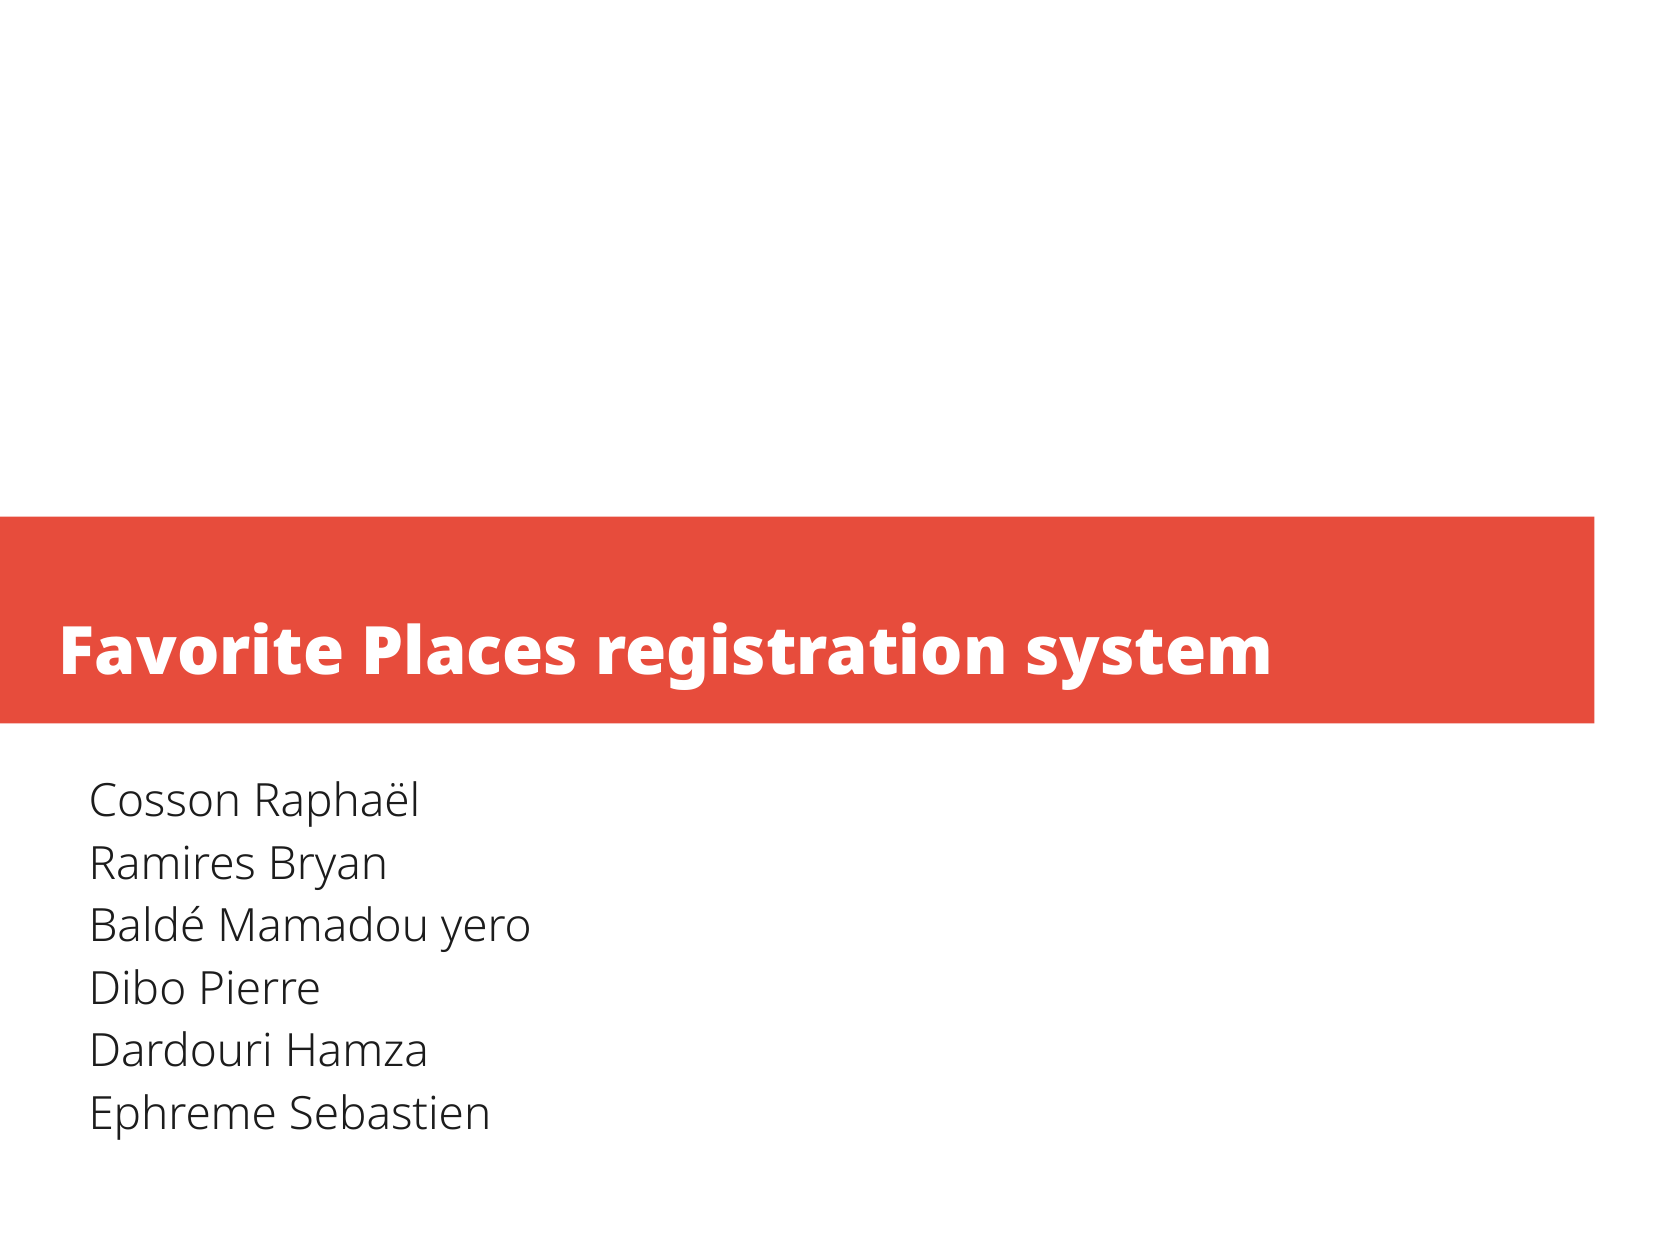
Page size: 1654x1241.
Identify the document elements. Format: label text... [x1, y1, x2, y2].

subtitle Cosson Raphaël Ramires Bryan Baldé Mamadou yero Dibo Pierre Dardouri Hamza Ephreme Sebastien [88, 767, 1595, 1182]
title Favorite Places registration system [59, 546, 1595, 694]
